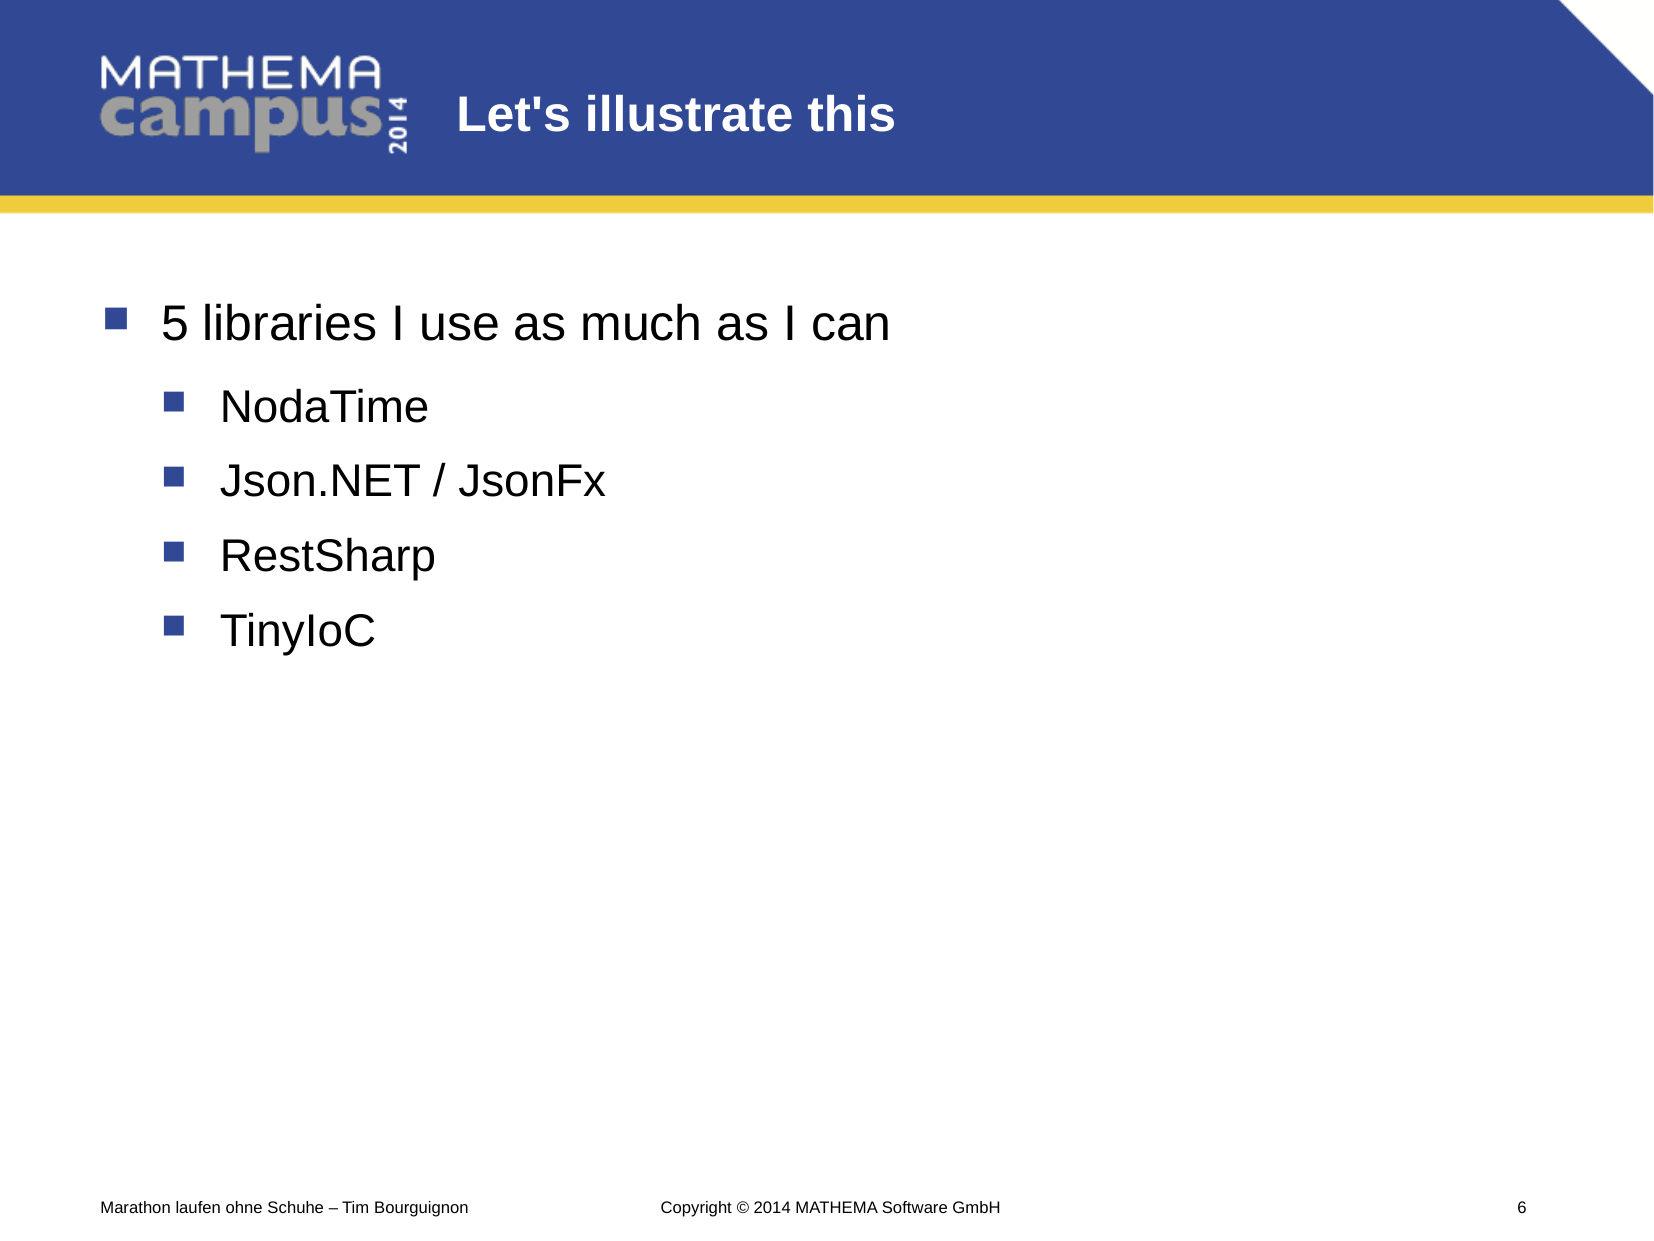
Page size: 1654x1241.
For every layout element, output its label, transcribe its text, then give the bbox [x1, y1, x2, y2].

picture [0, 0, 1654, 217]
title Let's illustrate this [456, 68, 1528, 160]
list 5 libraries I use as much as I can NodaTime Json.NET / JsonFx RestSharp TinyIoC [101, 295, 1528, 1139]
